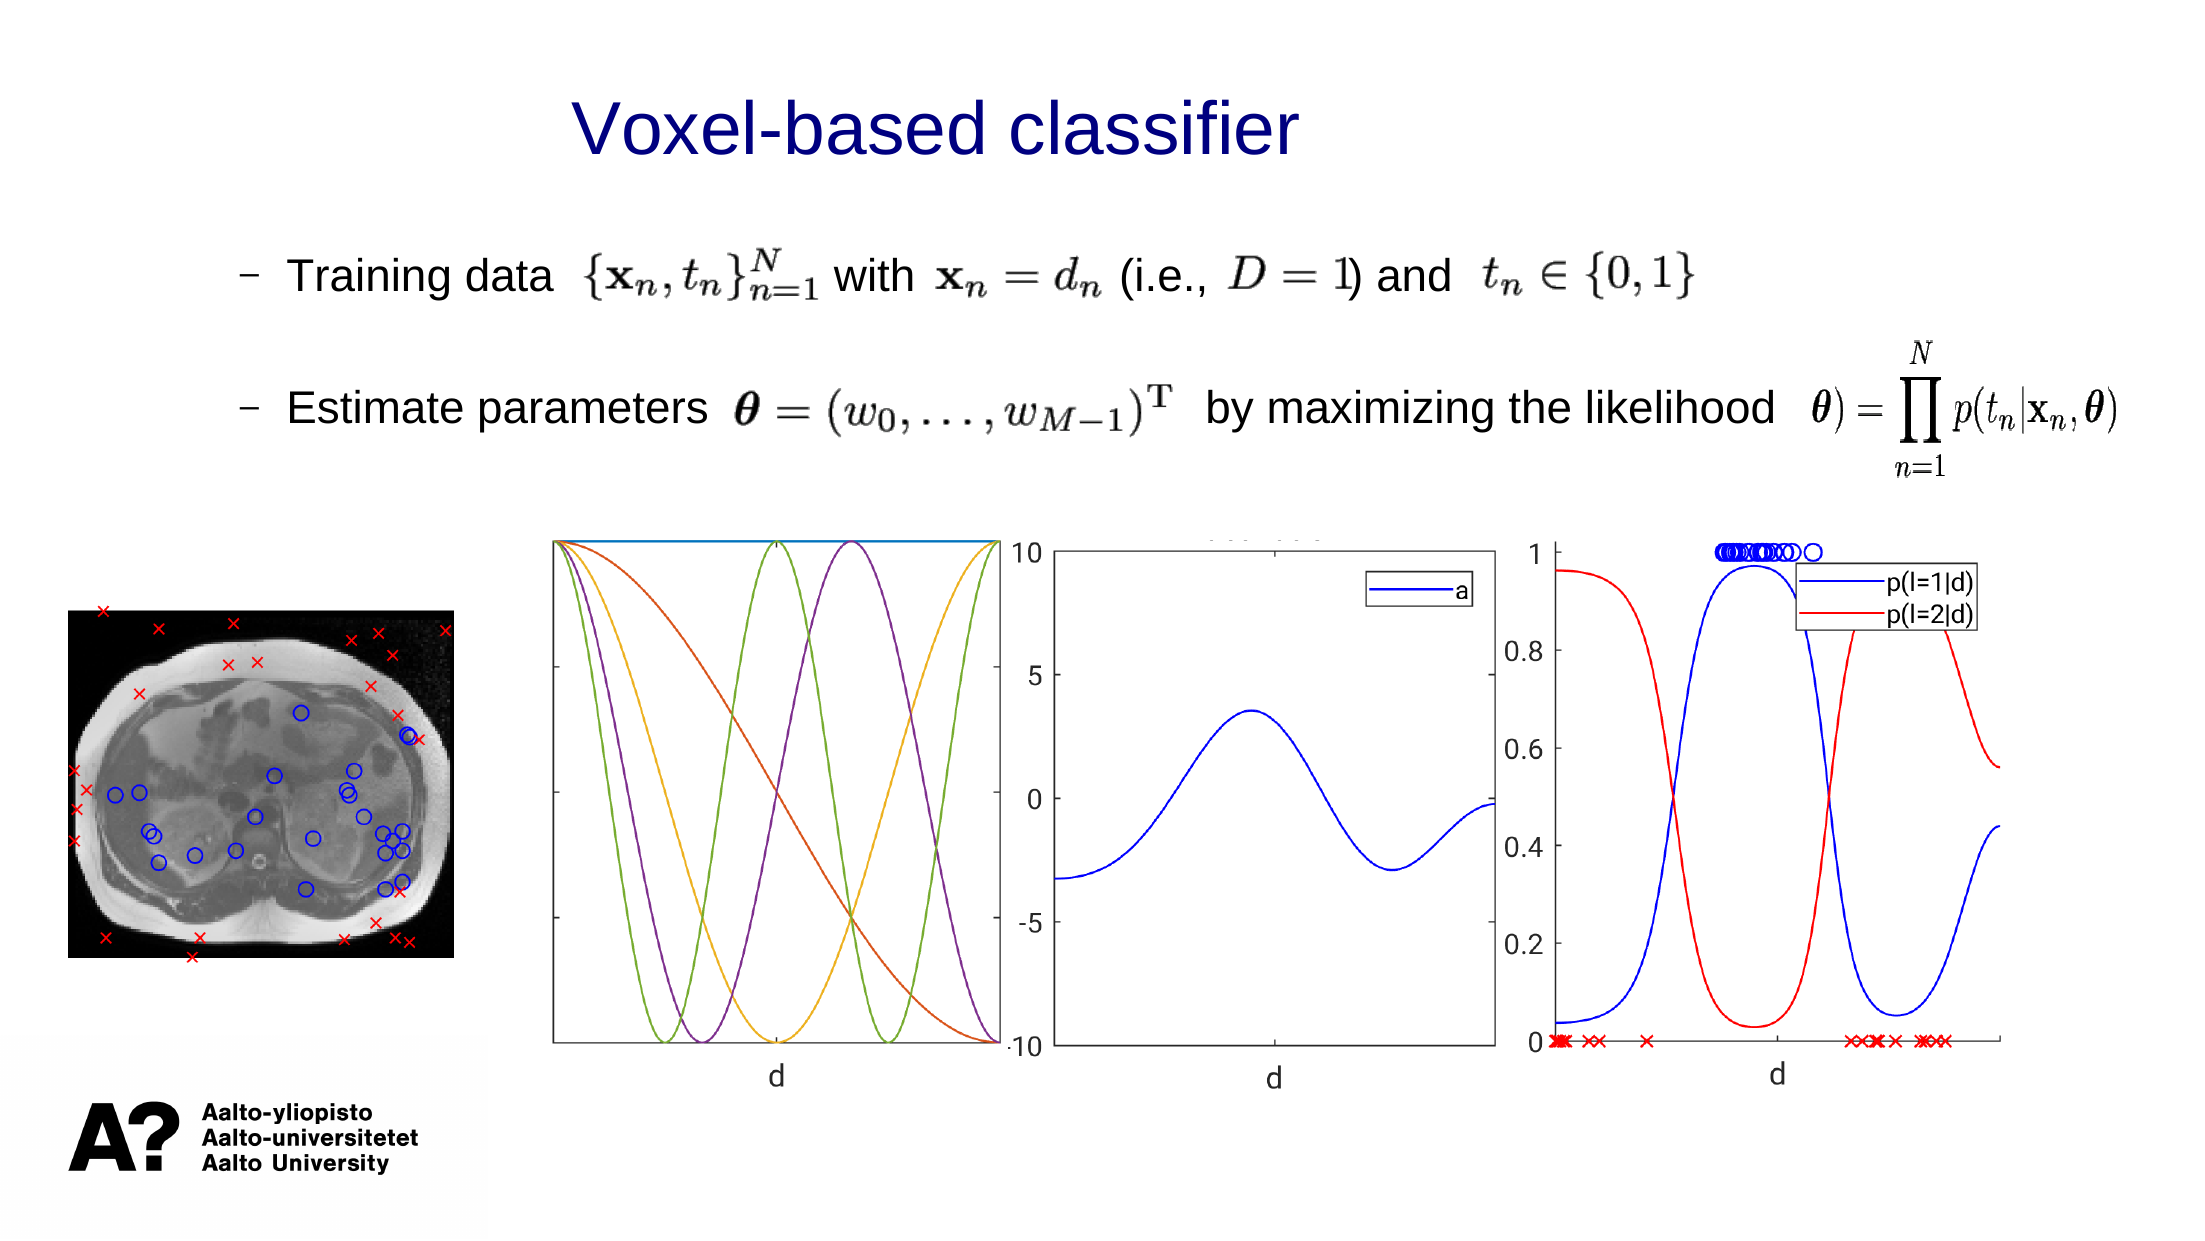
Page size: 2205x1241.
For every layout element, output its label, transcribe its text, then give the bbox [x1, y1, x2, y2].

picture [0, 1035, 488, 1239]
picture [552, 540, 1001, 1087]
picture [574, 232, 832, 344]
picture [1505, 541, 2001, 1085]
picture [1008, 540, 1496, 1089]
picture [1805, 321, 2126, 524]
picture [726, 367, 1185, 481]
picture [928, 240, 1114, 338]
picture [1475, 235, 1708, 339]
text_box Training data with (i.e., ) and Estimate parameters by maximizing the likelihood [149, 237, 2205, 523]
picture [1219, 242, 1366, 299]
title Voxel-based classifier [279, 65, 1593, 179]
picture [68, 605, 454, 963]
